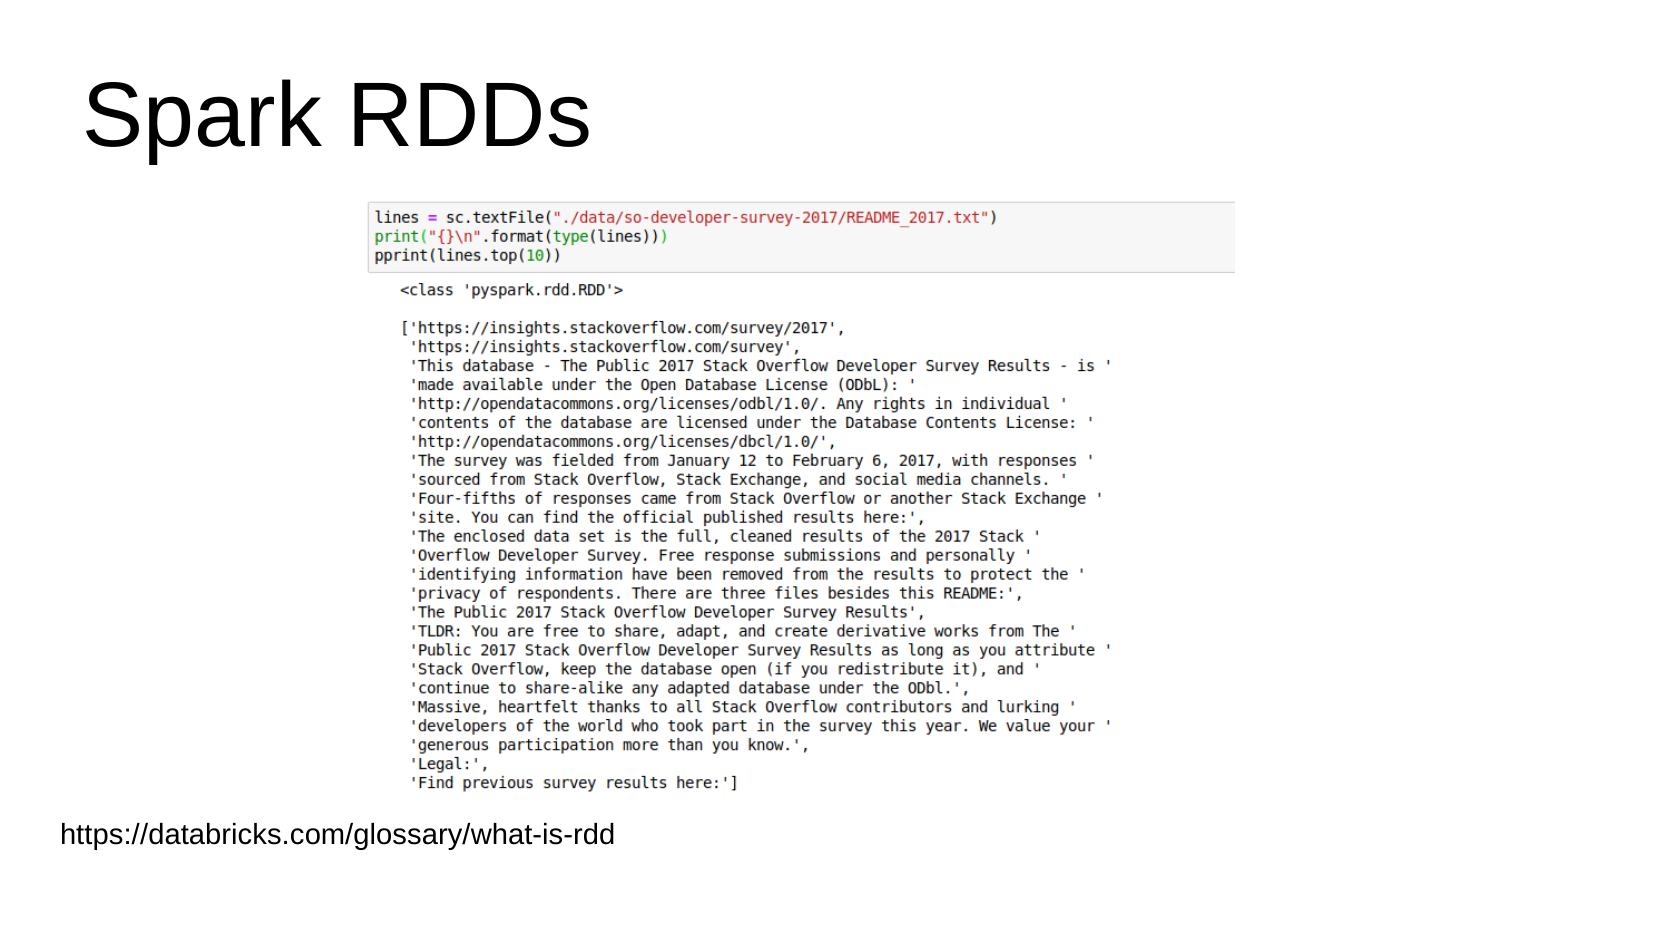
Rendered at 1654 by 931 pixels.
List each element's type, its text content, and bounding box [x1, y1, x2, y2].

subtitle https://databricks.com/glossary/what-is-rdd [60, 817, 1549, 856]
title Spark RDDs [82, 37, 1571, 193]
picture [360, 195, 1235, 796]
